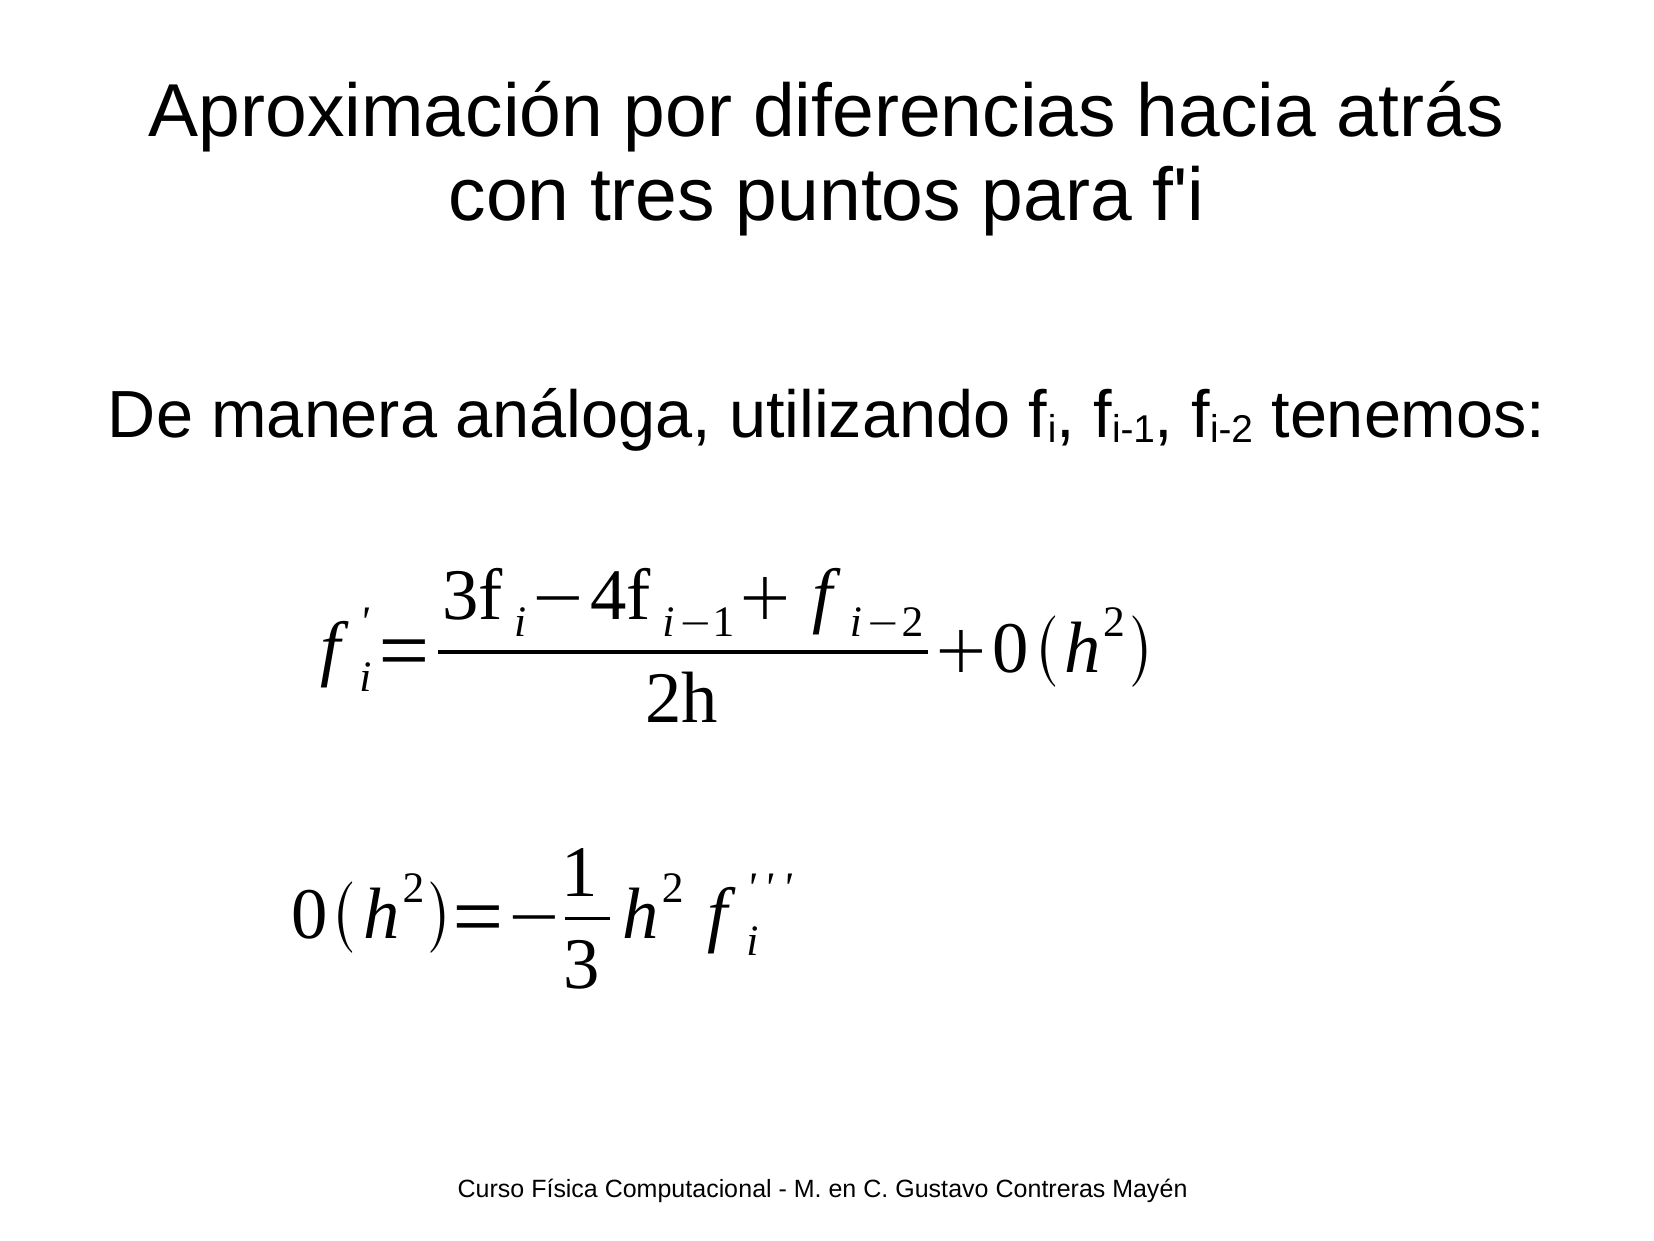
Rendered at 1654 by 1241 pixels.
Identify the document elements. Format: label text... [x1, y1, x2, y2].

chart [283, 832, 798, 1004]
chart [298, 555, 1158, 739]
subtitle De manera análoga, utilizando fi, fi-1, fi-2 tenemos: [82, 297, 1571, 532]
title Aproximación por diferencias hacia atrás con tres puntos para f'i [82, 56, 1571, 250]
